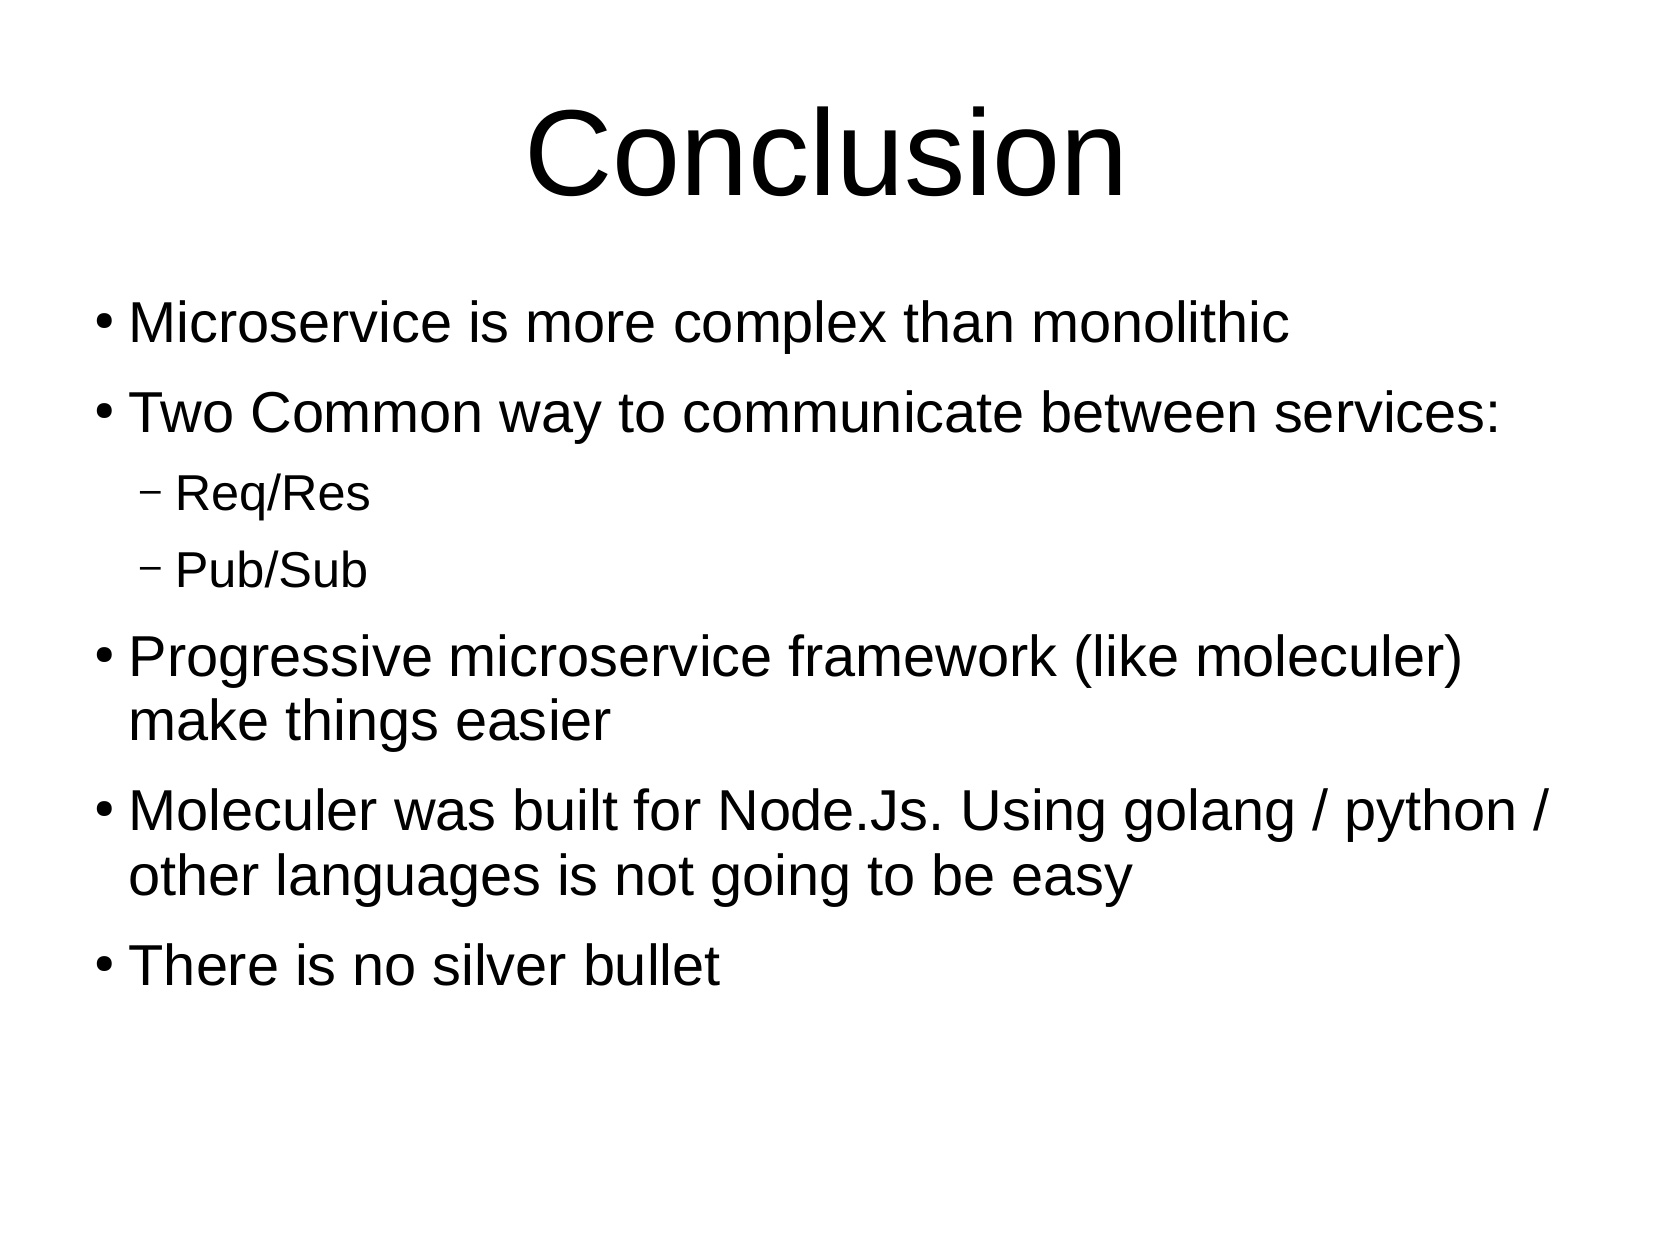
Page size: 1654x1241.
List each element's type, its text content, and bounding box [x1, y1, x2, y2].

list Microservice is more complex than monolithic Two Common way to communicate between services: Req/Res Pub/Sub Progressive microservice framework (like moleculer) make things easier Moleculer was built for Node.Js. Using golang / python / other languages is not going to be easy There is no silver bullet [82, 290, 1571, 1010]
title Conclusion [82, 49, 1571, 257]
